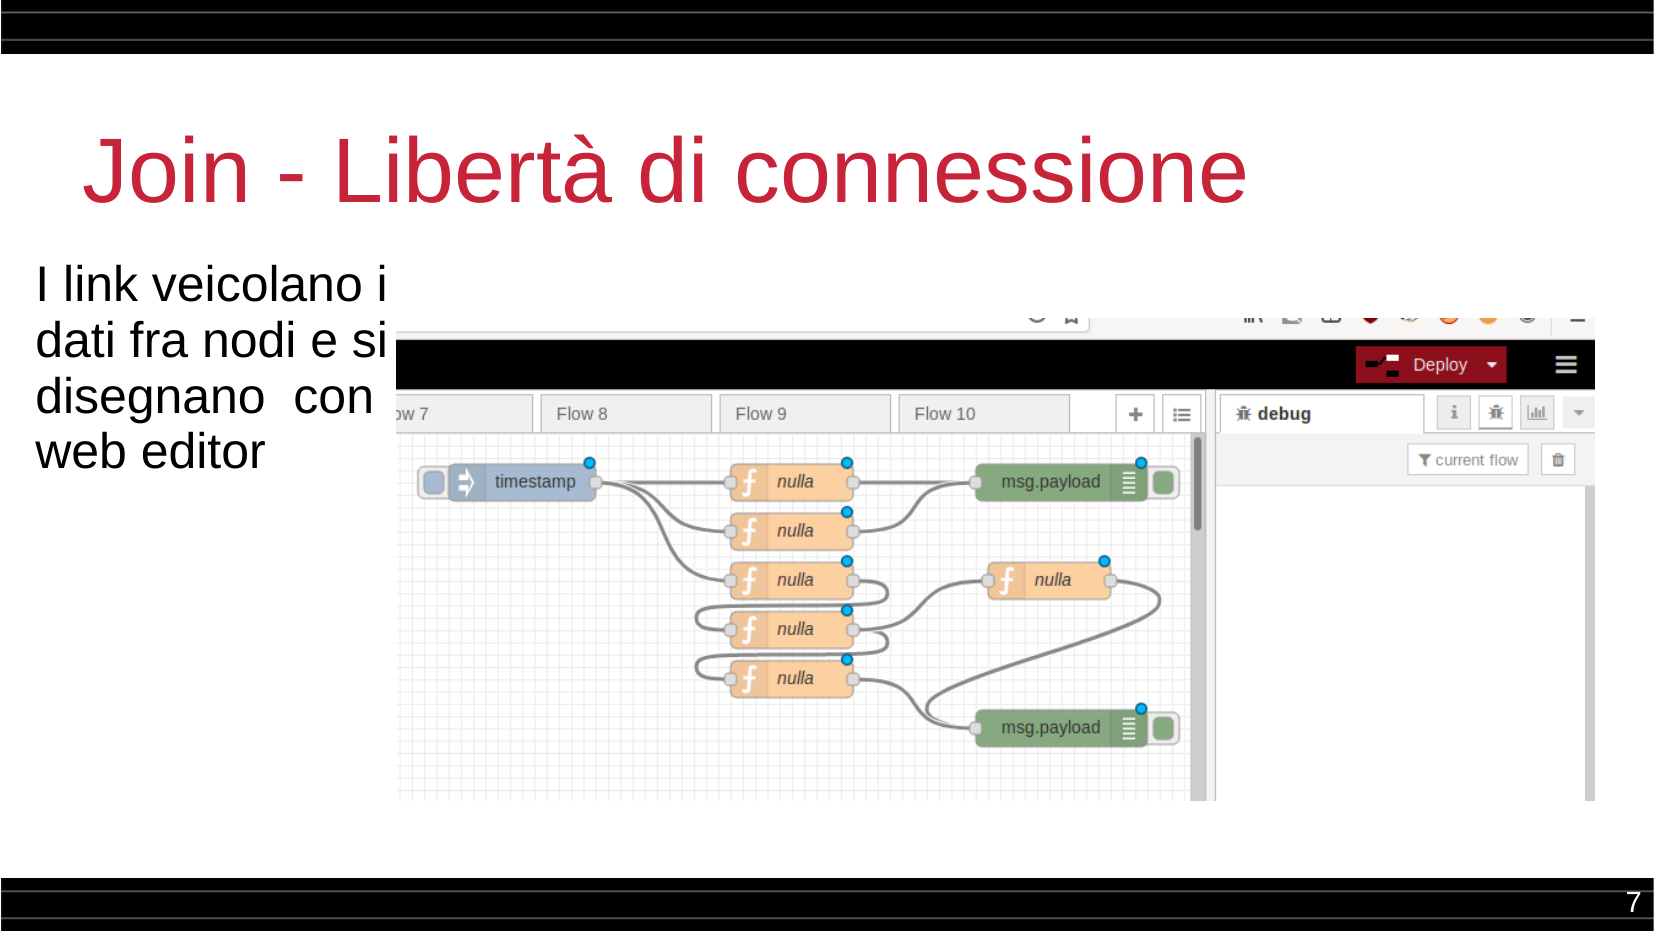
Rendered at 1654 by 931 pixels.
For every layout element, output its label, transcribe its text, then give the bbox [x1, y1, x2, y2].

title Join - Libertà di connessione [82, 92, 1571, 249]
picture [396, 318, 1595, 801]
picture [1, 0, 1654, 54]
list I link veicolano i dati fra nodi e si disegnano con web editor [0, 200, 390, 910]
picture [1, 878, 1654, 931]
